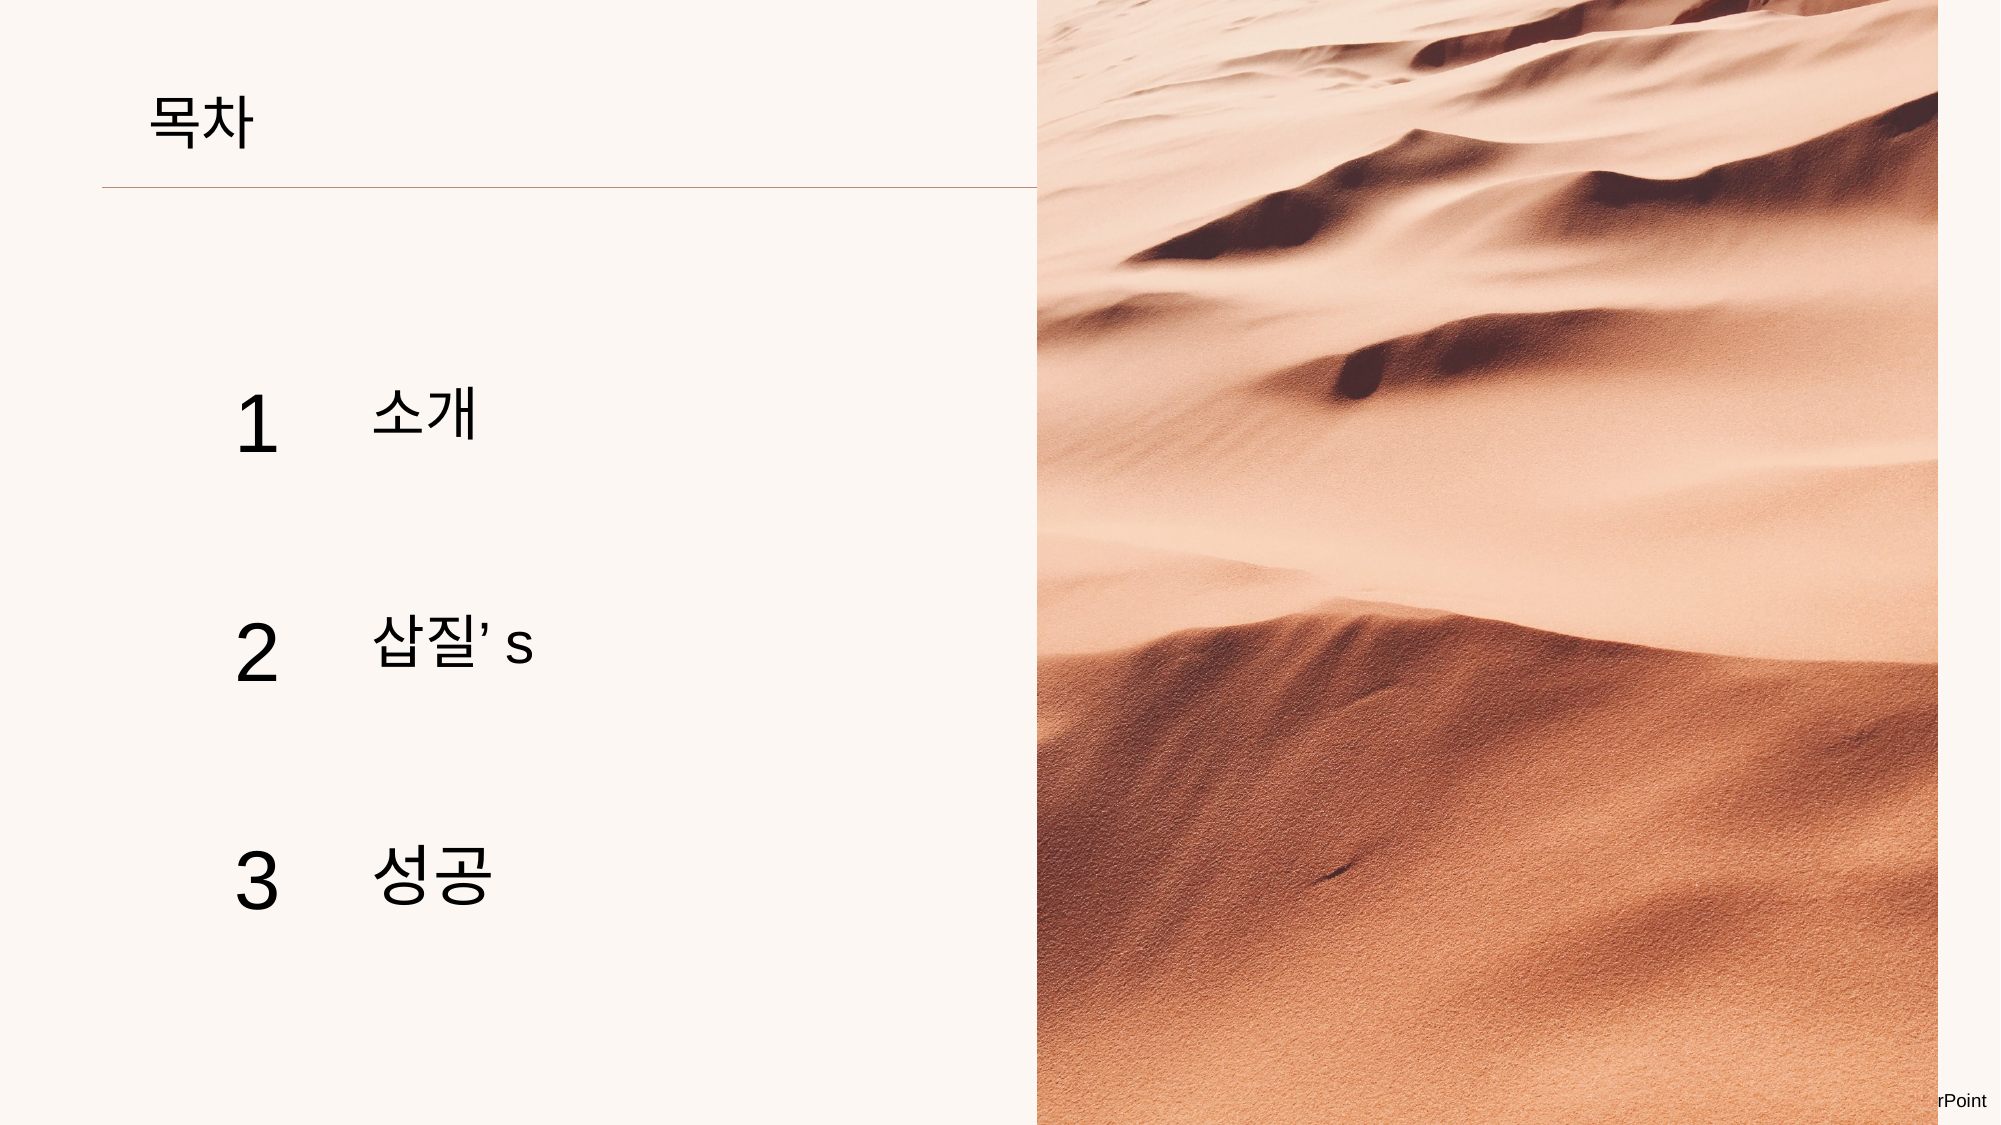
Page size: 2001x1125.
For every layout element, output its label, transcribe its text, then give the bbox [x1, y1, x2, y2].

text_box 2 [219, 590, 294, 706]
text_box 성공 [356, 826, 890, 922]
text_box 삽질’ s [356, 598, 890, 684]
text_box 3 [219, 819, 294, 935]
text_box 목차 [133, 78, 372, 164]
text_box 1 [219, 362, 294, 478]
picture [1037, 0, 1938, 1125]
text_box 소개 [356, 369, 890, 455]
